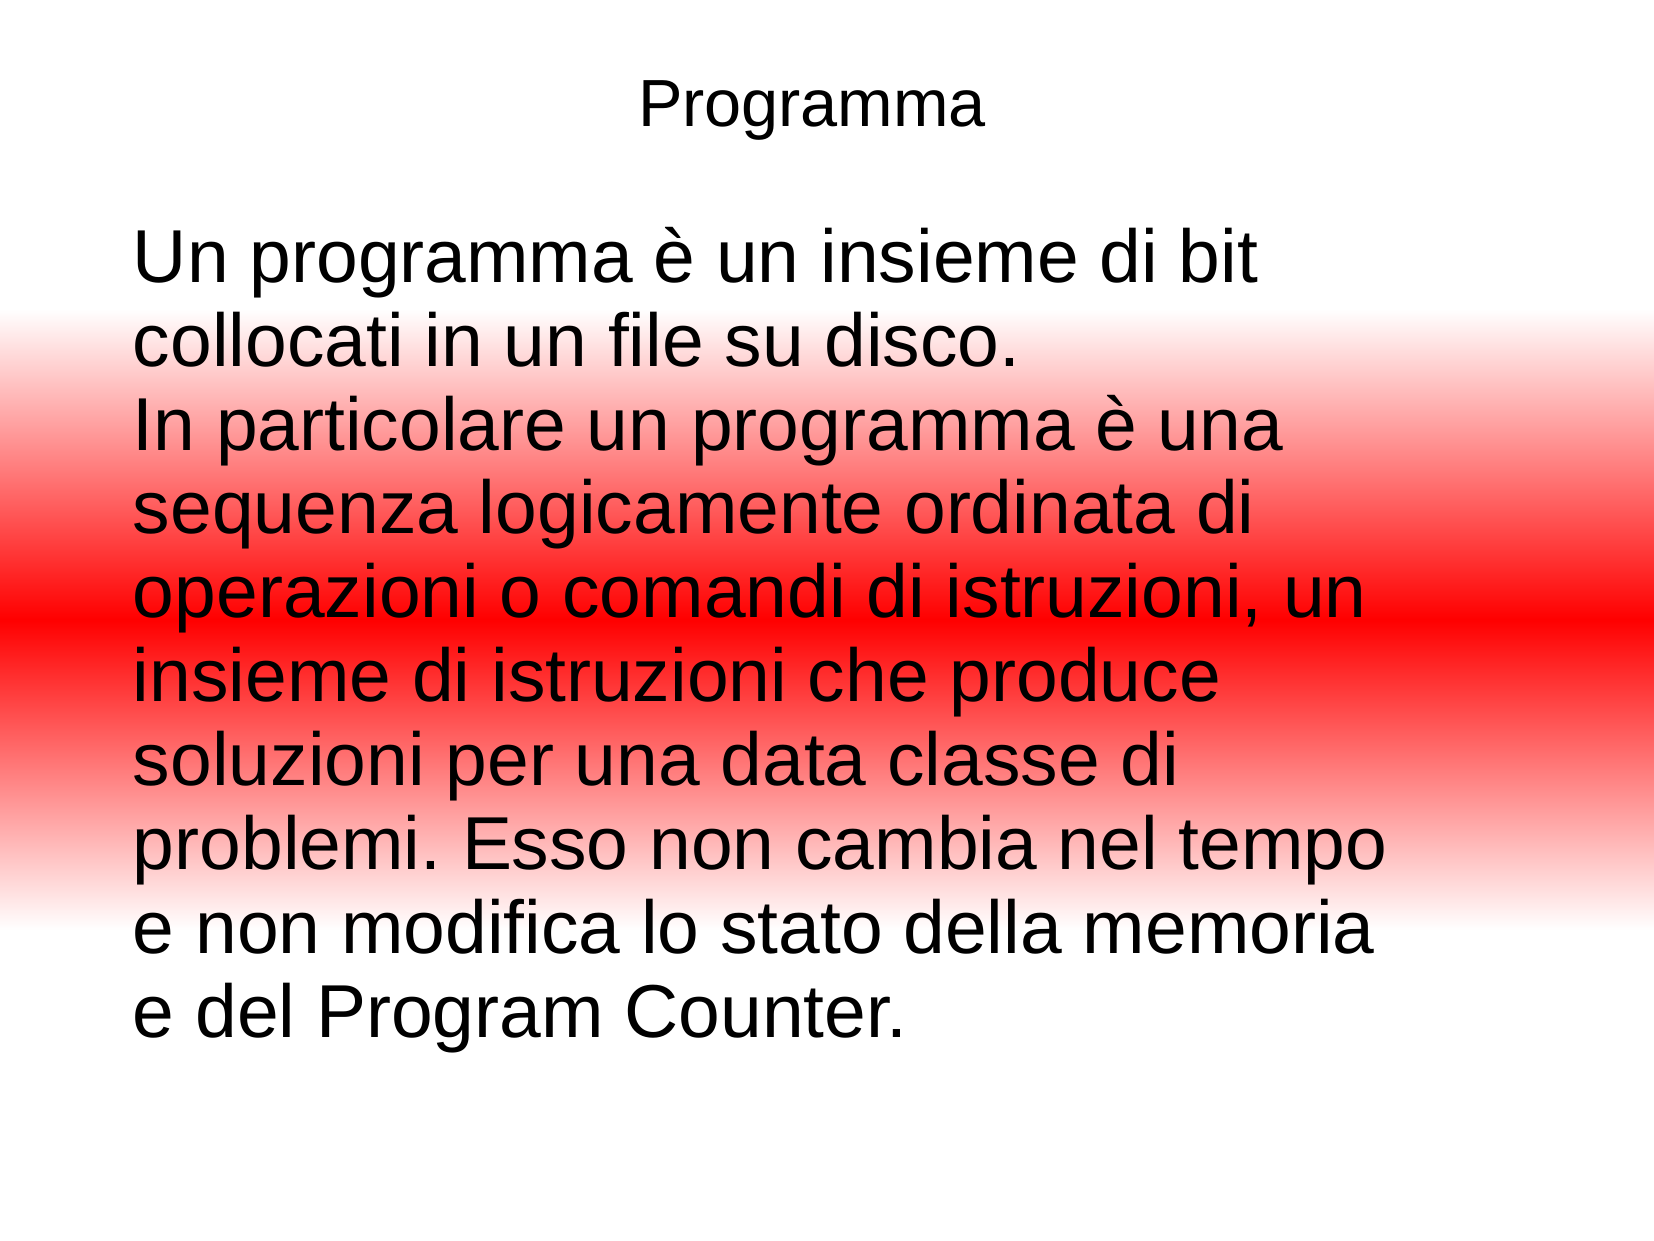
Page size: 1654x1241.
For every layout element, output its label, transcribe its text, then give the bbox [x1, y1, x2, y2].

text_box Programma [354, 59, 1270, 149]
text_box Un programma è un insieme di bit collocati in un file su disco. In particolare un programma è una sequenza logicamente ordinata di operazioni o comandi di istruzioni, un insieme di istruzioni che produce soluzioni per una data classe di problemi. Esso non cambia nel tempo e non modifica lo stato della memoria e del Program Counter. [118, 206, 1447, 1062]
